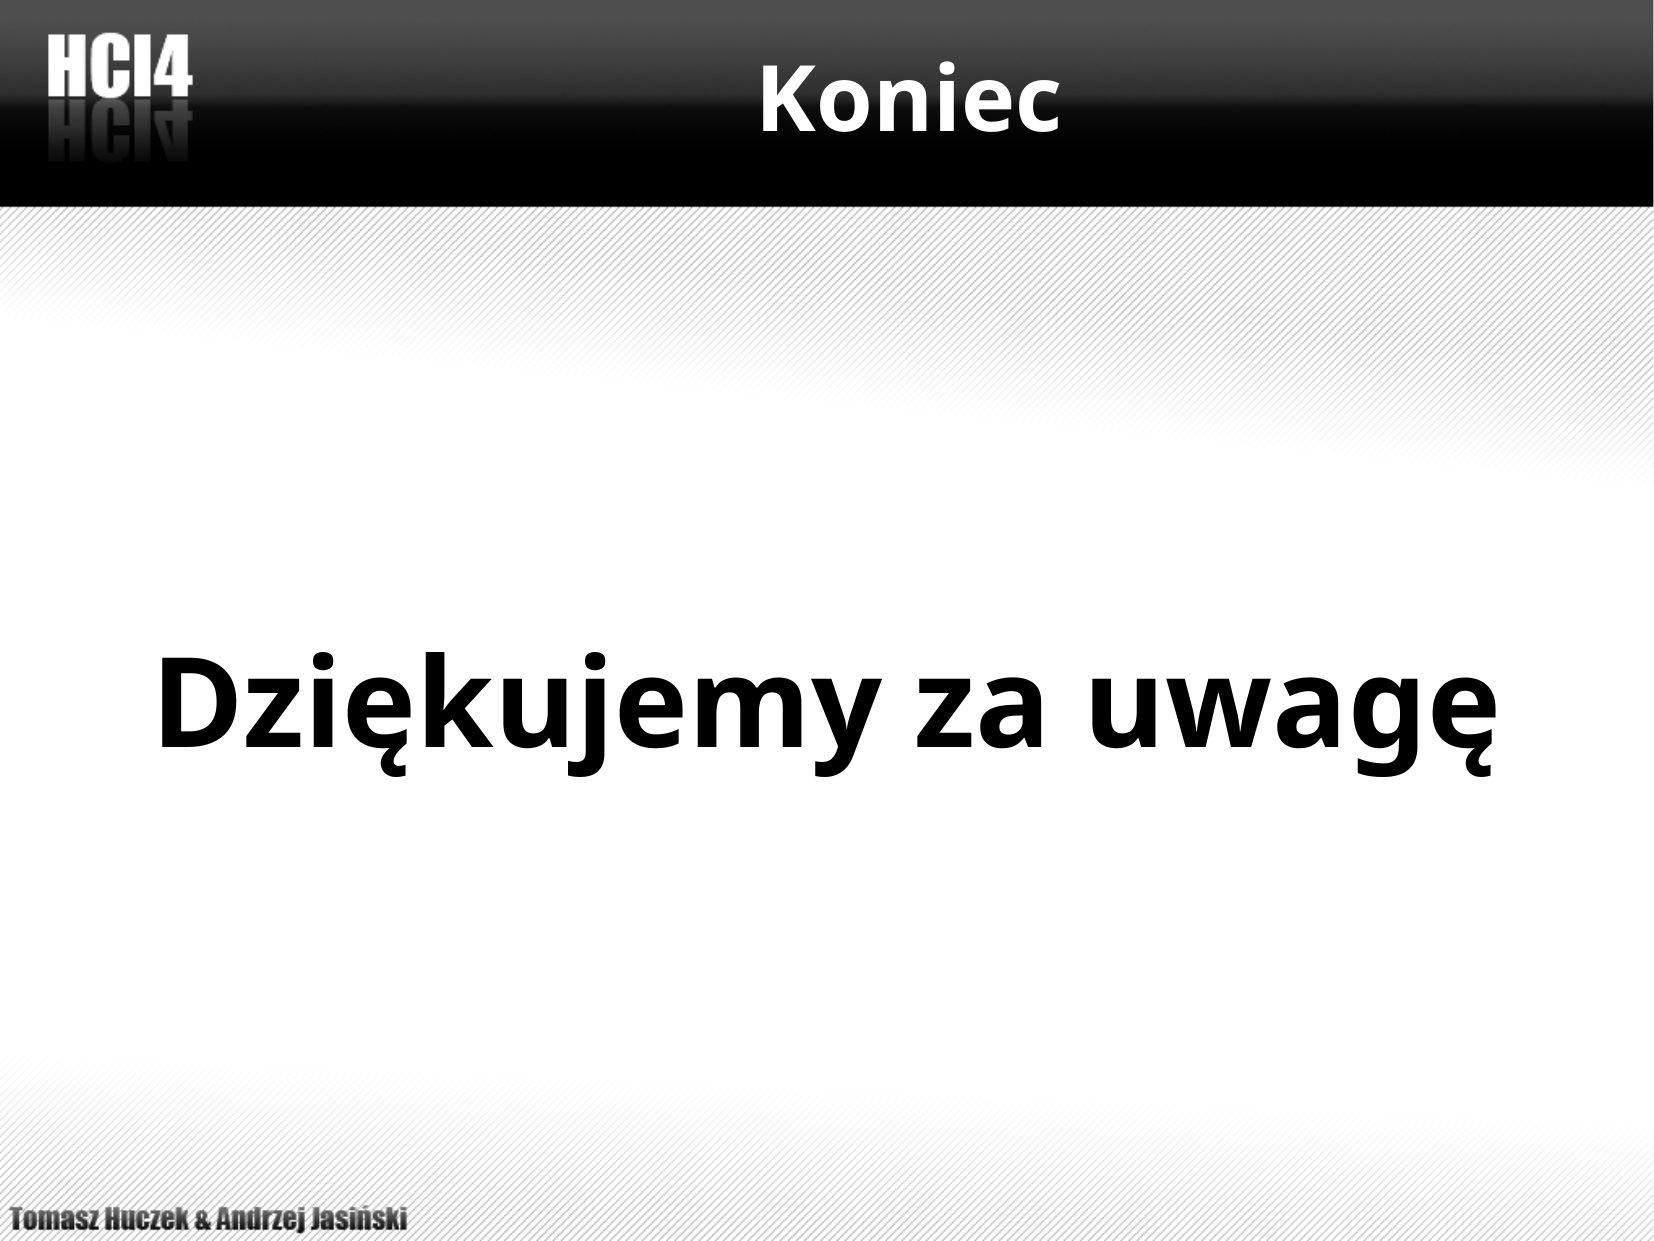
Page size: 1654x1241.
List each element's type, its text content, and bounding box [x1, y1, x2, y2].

title Koniec [165, 0, 1654, 193]
subtitle Dziękujemy za uwagę [82, 297, 1571, 1102]
picture [0, 0, 1654, 1241]
